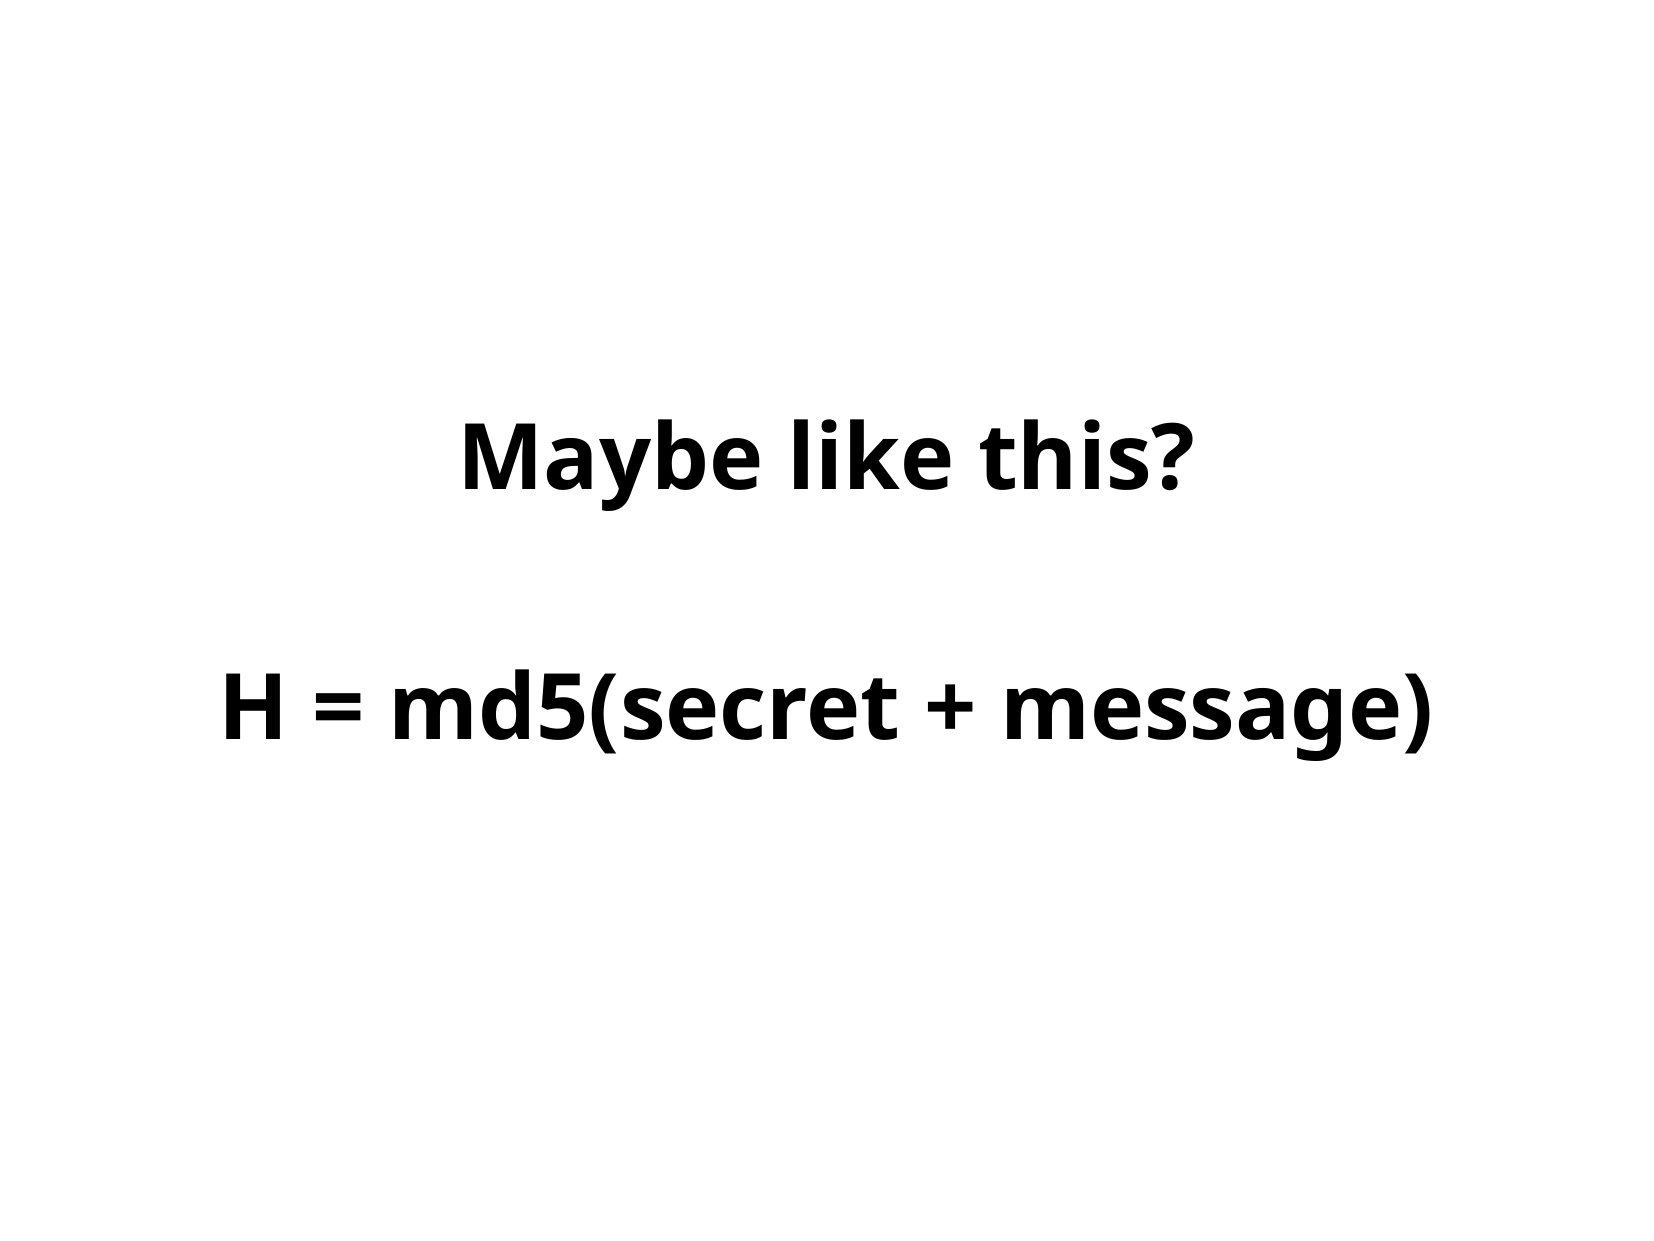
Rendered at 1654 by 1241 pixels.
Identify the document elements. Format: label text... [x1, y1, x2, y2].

subtitle Maybe like this? H = md5(secret + message) [82, 49, 1571, 1109]
